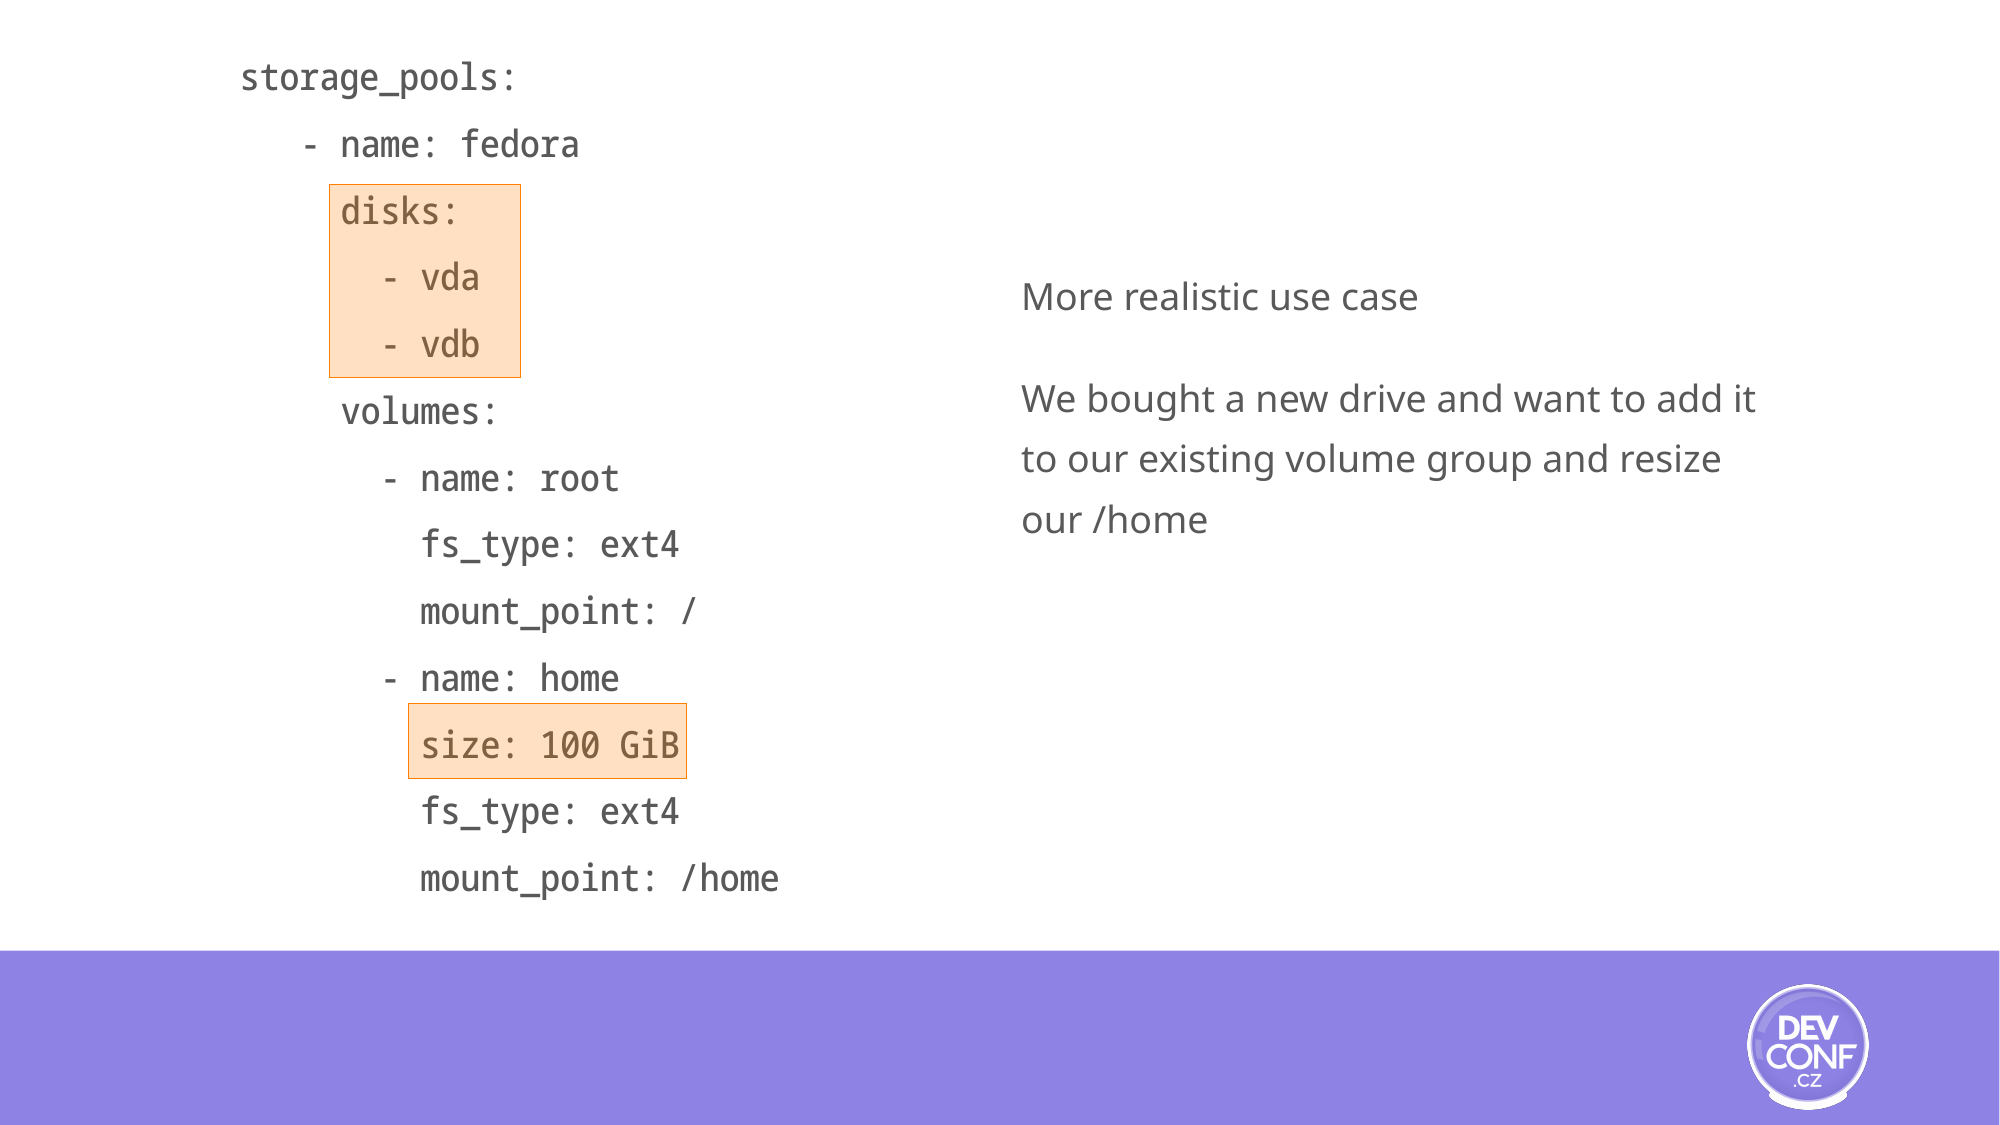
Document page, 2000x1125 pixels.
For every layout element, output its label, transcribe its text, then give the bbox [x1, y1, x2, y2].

text_box [329, 184, 521, 378]
text_box [408, 703, 687, 779]
subtitle More realistic use case [1021, 261, 1791, 320]
picture [1747, 984, 1869, 1110]
list storage_pools: - name: fedora disks: - vda - vdb volumes: - name: root fs_type: ext4 mount_point: / - name: home size: 100 GiB fs_type: ext4 mount_point: /home [140, 37, 910, 937]
list We bought a new drive and want to add it to our existing volume group and resize our /home [1021, 358, 1791, 937]
